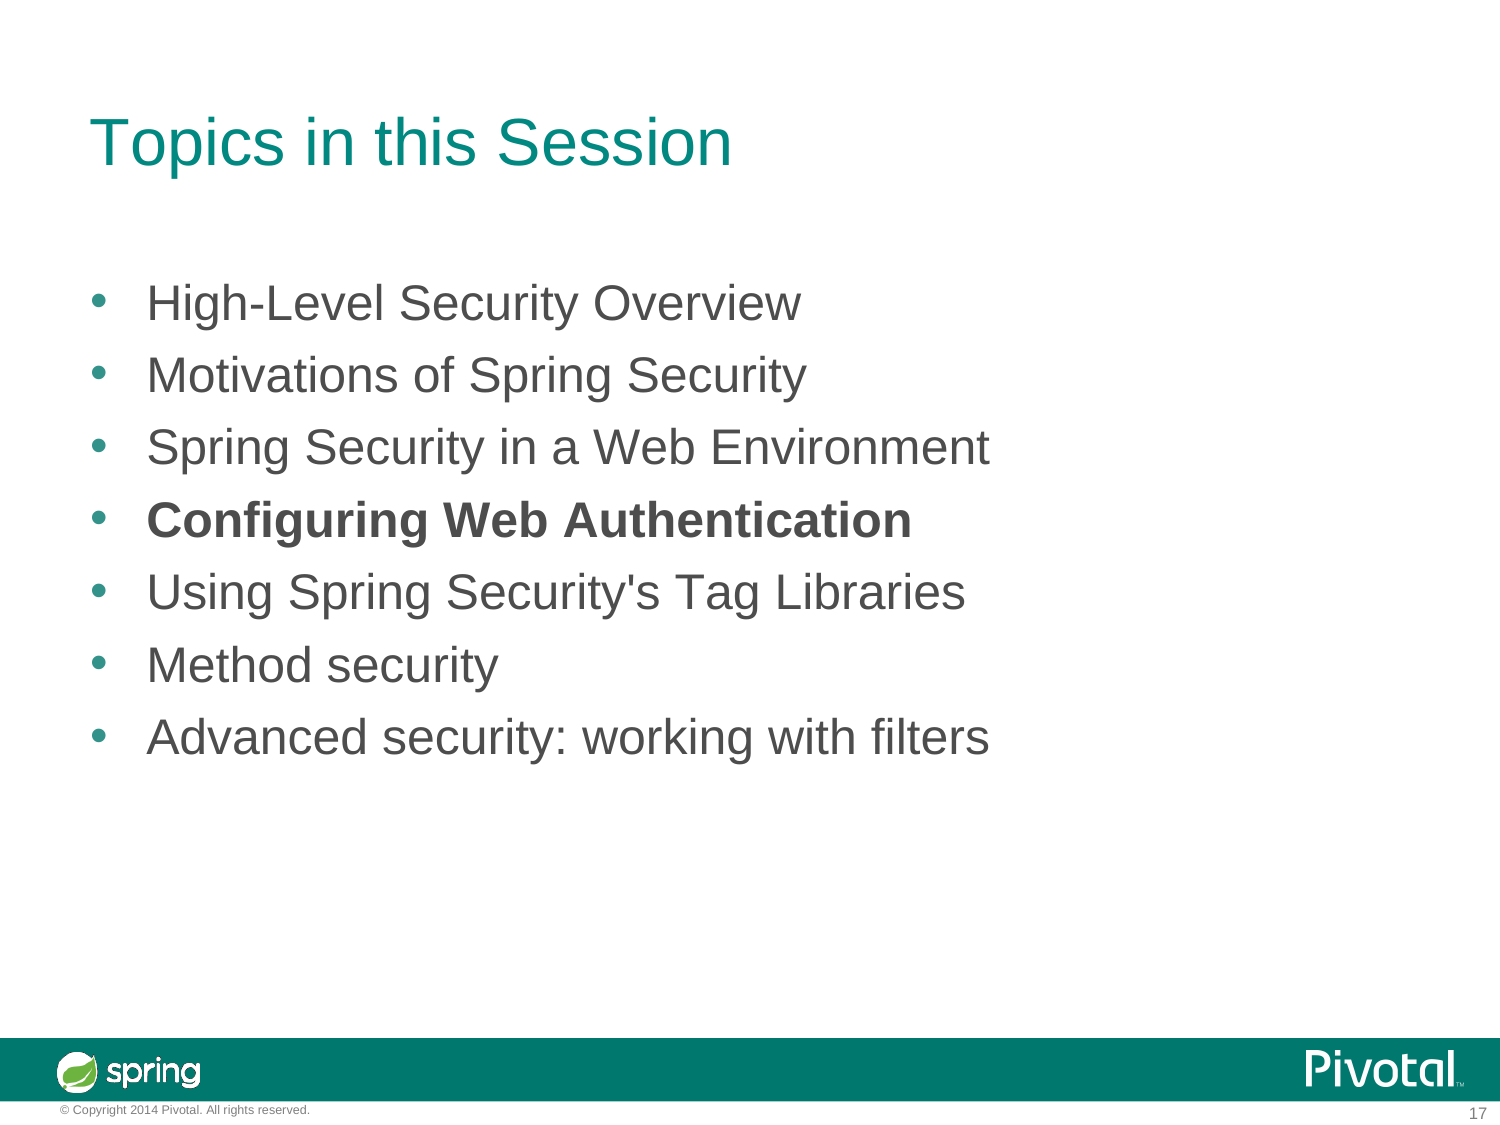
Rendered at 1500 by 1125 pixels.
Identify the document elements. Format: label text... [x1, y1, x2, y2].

title Topics in this Session [75, 45, 1426, 233]
picture [32, 1041, 210, 1103]
picture [1306, 1050, 1464, 1087]
list High-Level Security Overview Motivations of Spring Security Spring Security in a Web Environment Configuring Web Authentication Using Spring Security's Tag Libraries Method security Advanced security: working with filters [75, 262, 1426, 931]
